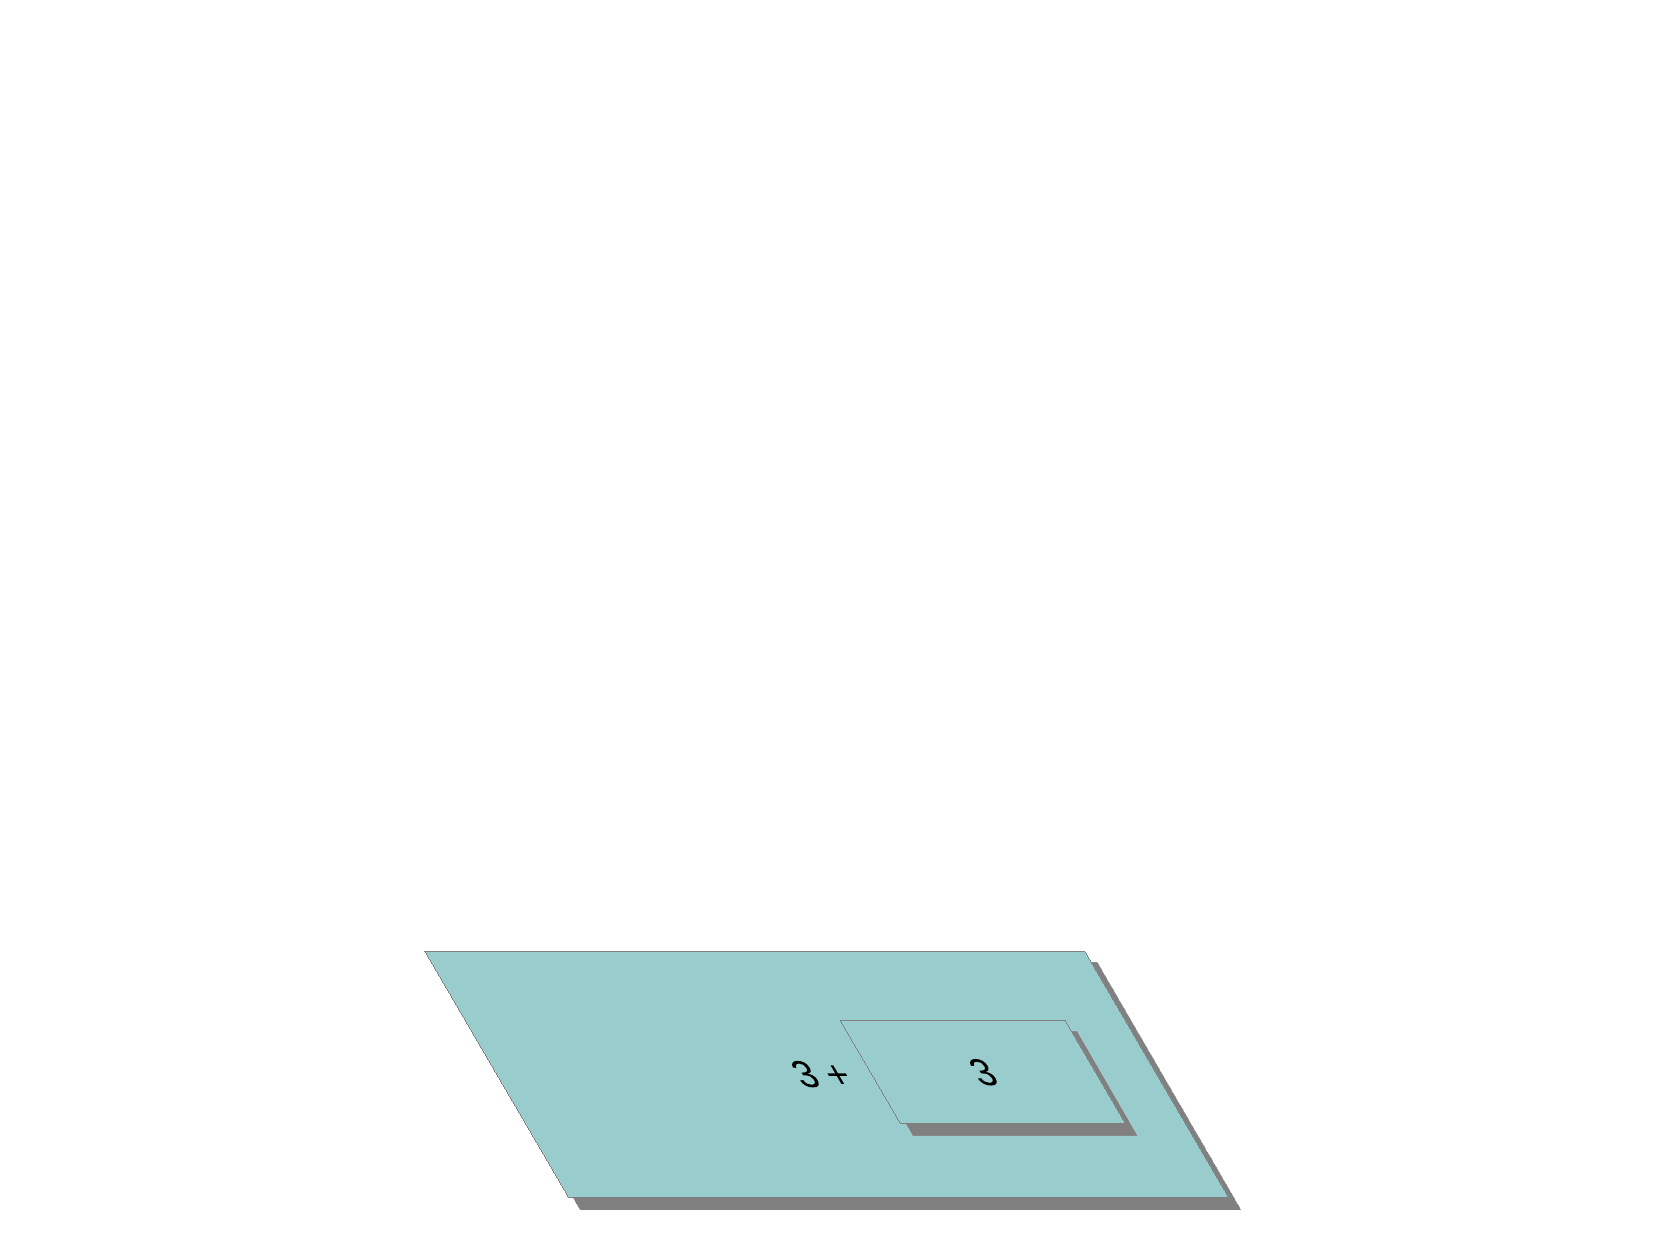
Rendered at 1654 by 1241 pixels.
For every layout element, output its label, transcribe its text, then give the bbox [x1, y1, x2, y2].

text_box 3 + [424, 951, 1229, 1198]
text_box 3 [840, 1020, 1126, 1124]
